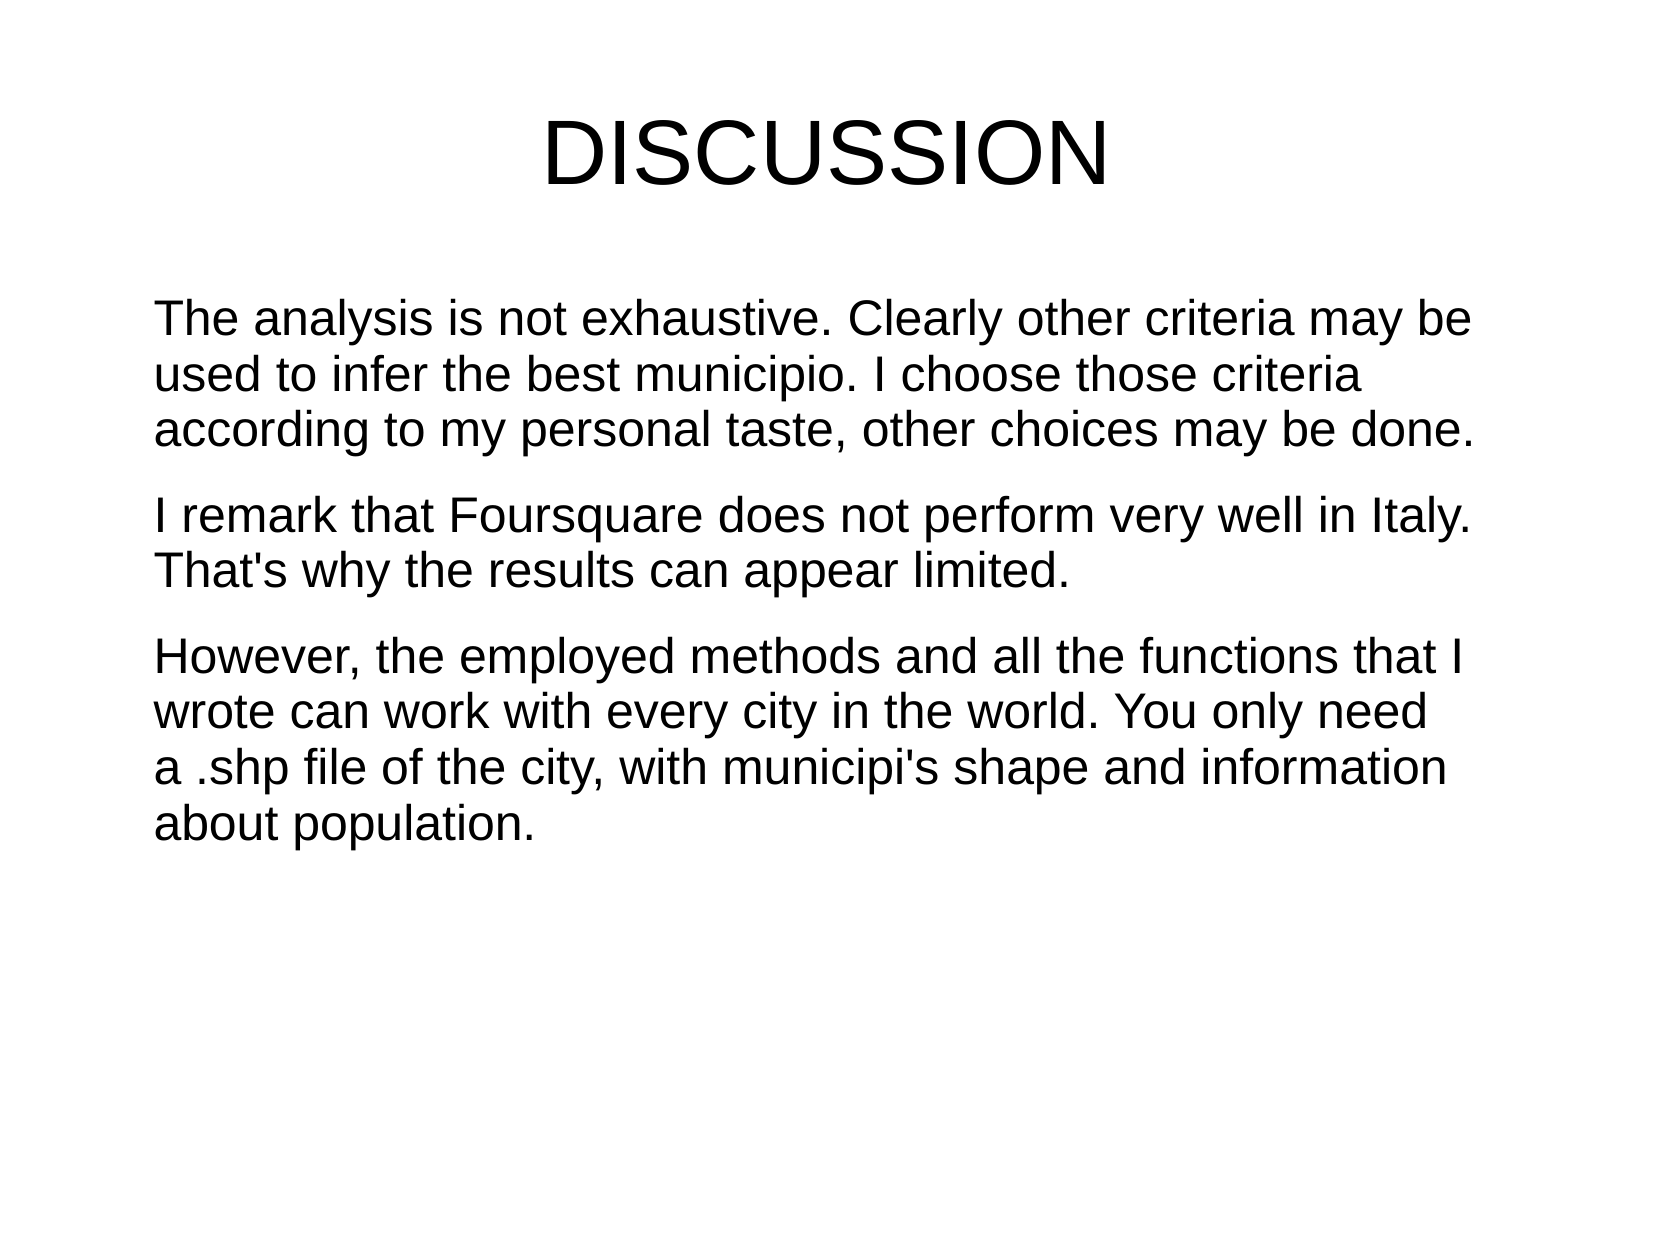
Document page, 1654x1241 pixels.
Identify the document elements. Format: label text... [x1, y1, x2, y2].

list The analysis is not exhaustive. Clearly other criteria may be used to infer the best municipio. I choose those criteria according to my personal taste, other choices may be done. I remark that Foursquare does not perform very well in Italy. That's why the results can appear limited. However, the employed methods and all the functions that I wrote can work with every city in the world. You only need a .shp file of the city, with municipi's shape and information about population. [82, 290, 1571, 1109]
title DISCUSSION [82, 49, 1571, 257]
